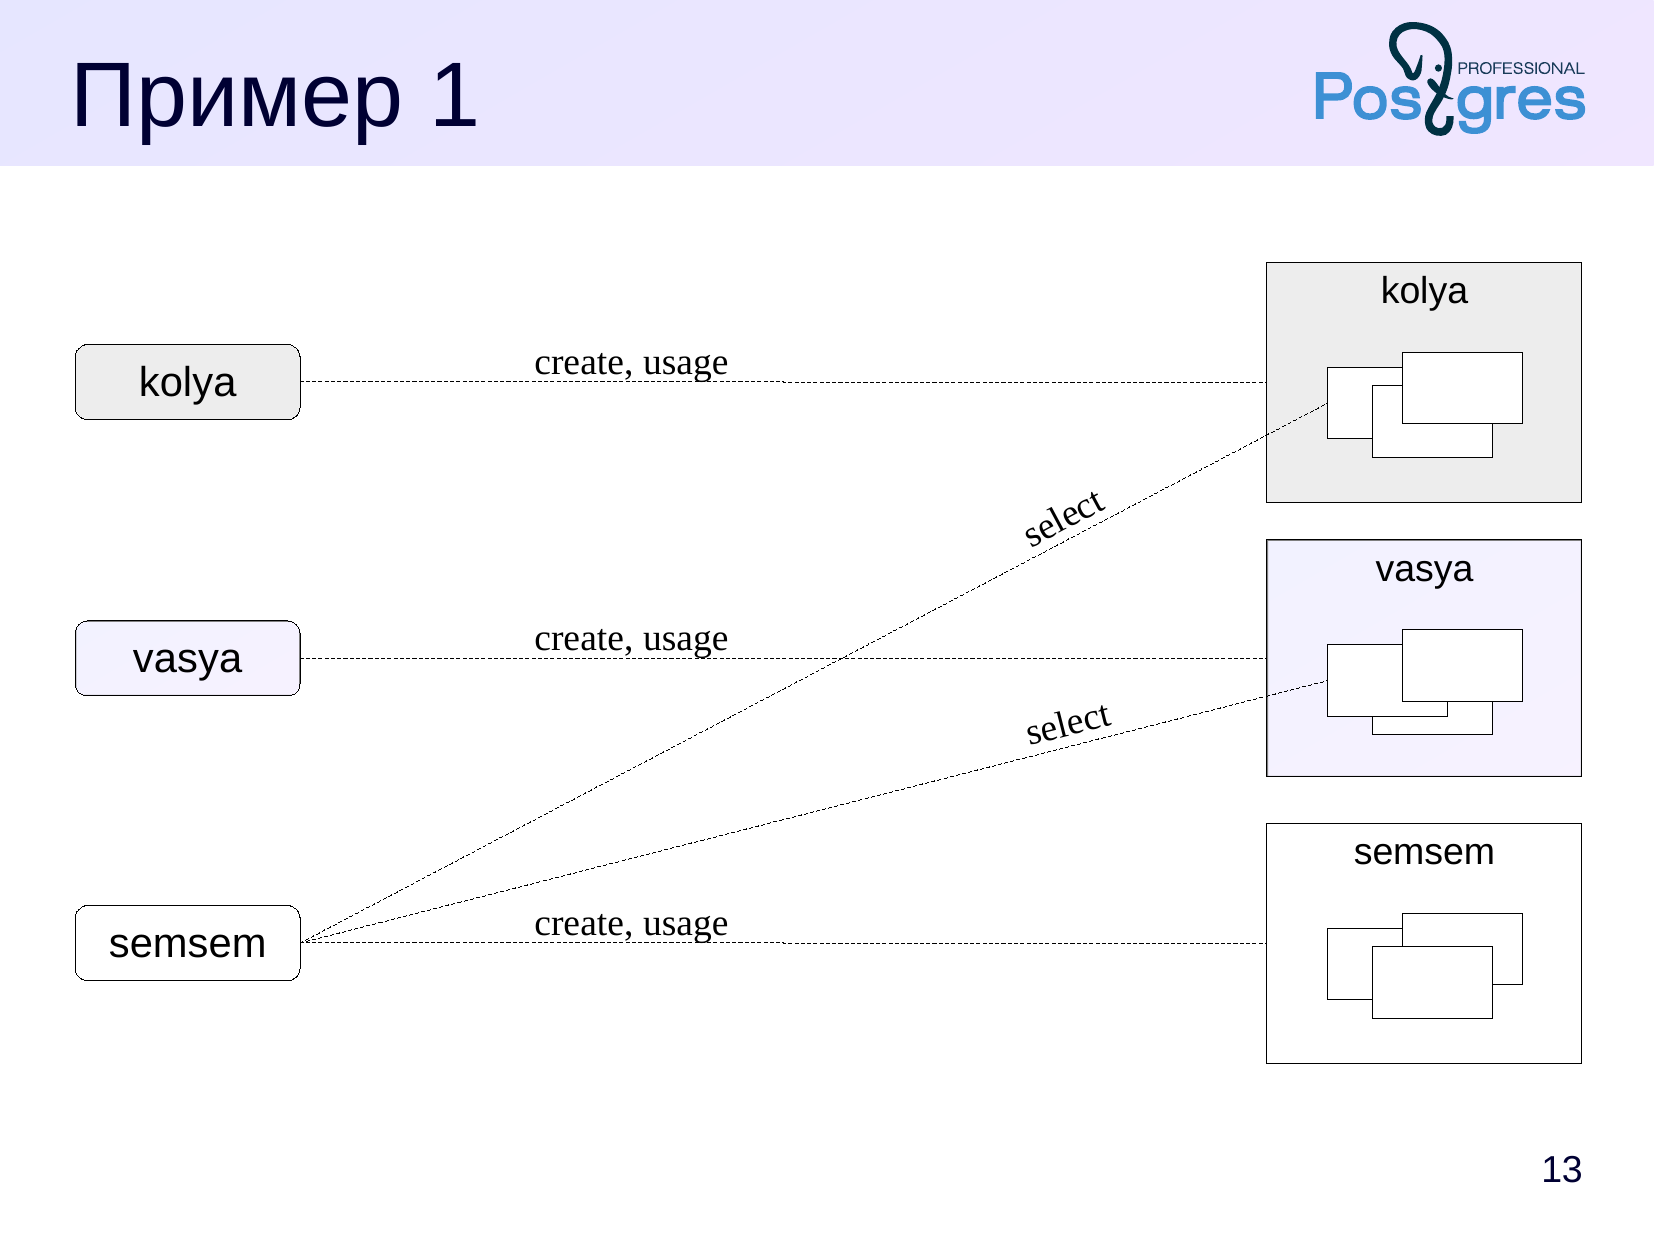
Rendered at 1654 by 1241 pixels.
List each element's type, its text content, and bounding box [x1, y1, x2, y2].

text_box kolya [1266, 262, 1582, 503]
text_box semsem [75, 905, 301, 981]
text_box [1327, 913, 1523, 1019]
text_box semsem [1266, 823, 1582, 1064]
text_box select [1005, 681, 1131, 766]
text_box vasya [1266, 539, 1582, 777]
text_box select [999, 465, 1128, 570]
text_box [1327, 629, 1523, 735]
text_box [1327, 352, 1523, 458]
text_box vasya [75, 620, 301, 696]
title Пример 1 [70, 43, 1241, 147]
text_box kolya [75, 344, 301, 420]
